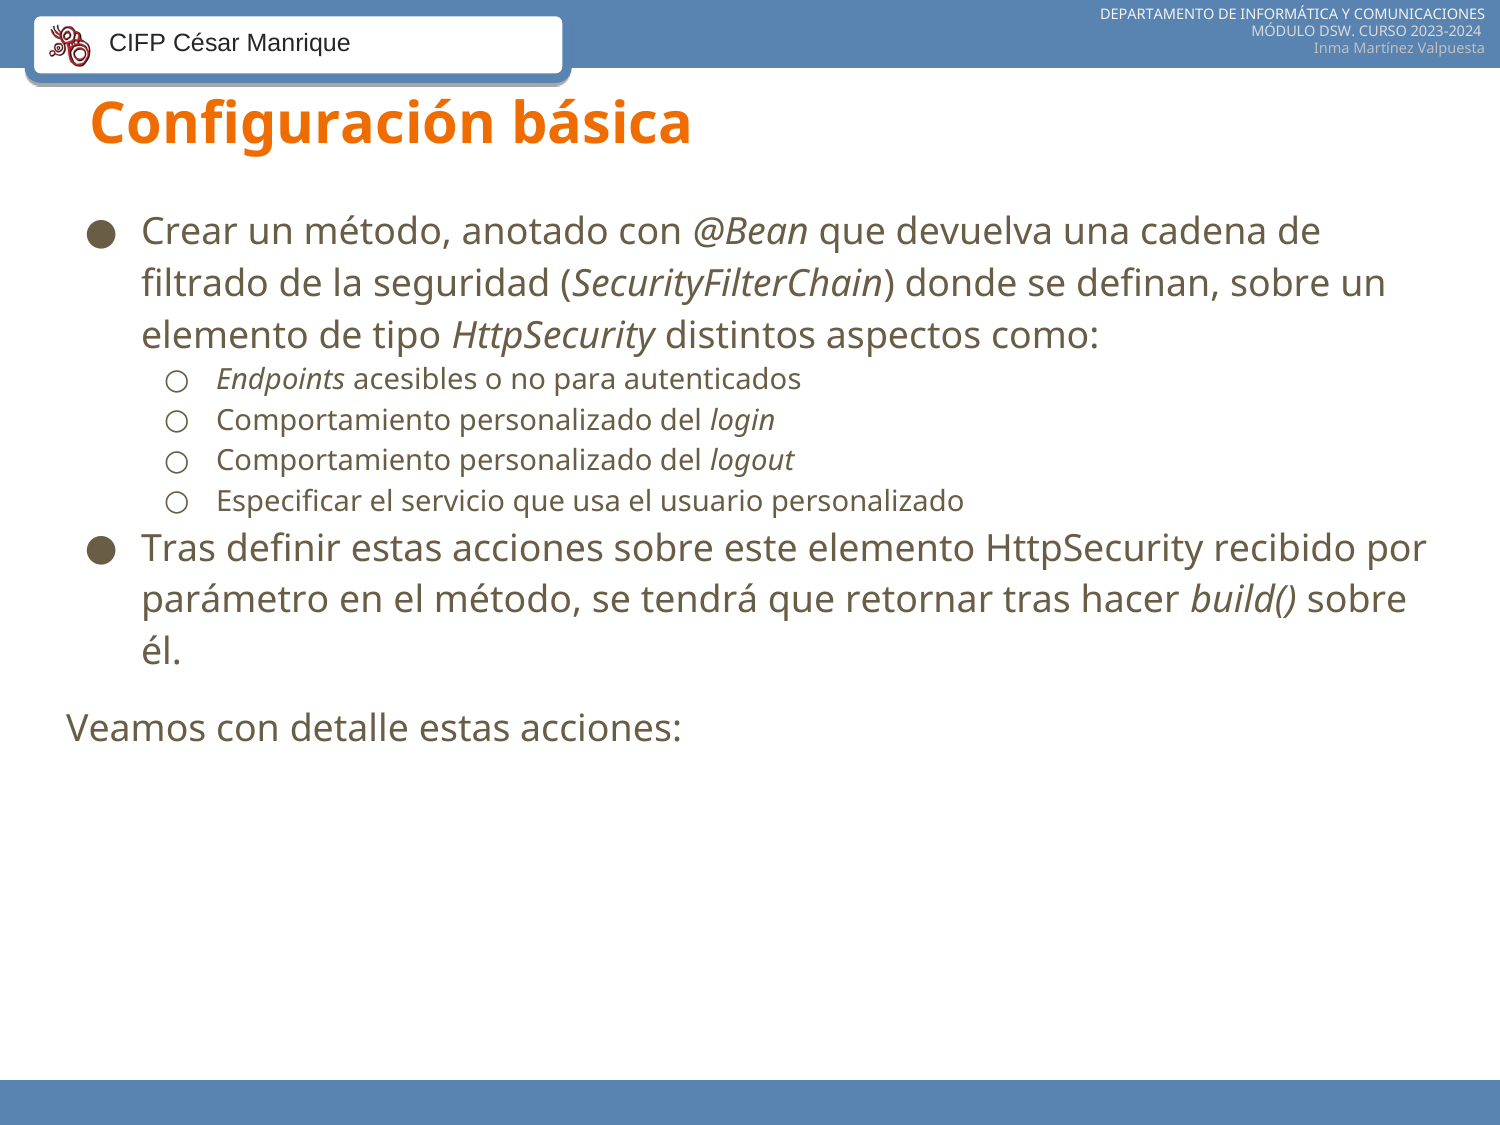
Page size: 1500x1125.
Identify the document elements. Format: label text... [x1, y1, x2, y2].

title Configuración básica [74, 70, 1441, 171]
list Crear un método, anotado con @Bean que devuelva una cadena de filtrado de la seguridad (SecurityFilterChain) donde se definan, sobre un elemento de tipo HttpSecurity distintos aspectos como: Endpoints acesibles o no para autenticados Comportamiento personalizado del login Comportamiento personalizado del logout Especificar el servicio que usa el usuario personalizado Tras definir estas acciones sobre este elemento HttpSecurity recibido por parámetro en el método, se tendrá que retornar tras hacer build() sobre él. Veamos con detalle estas acciones: [51, 185, 1449, 1101]
picture [47, 23, 93, 67]
